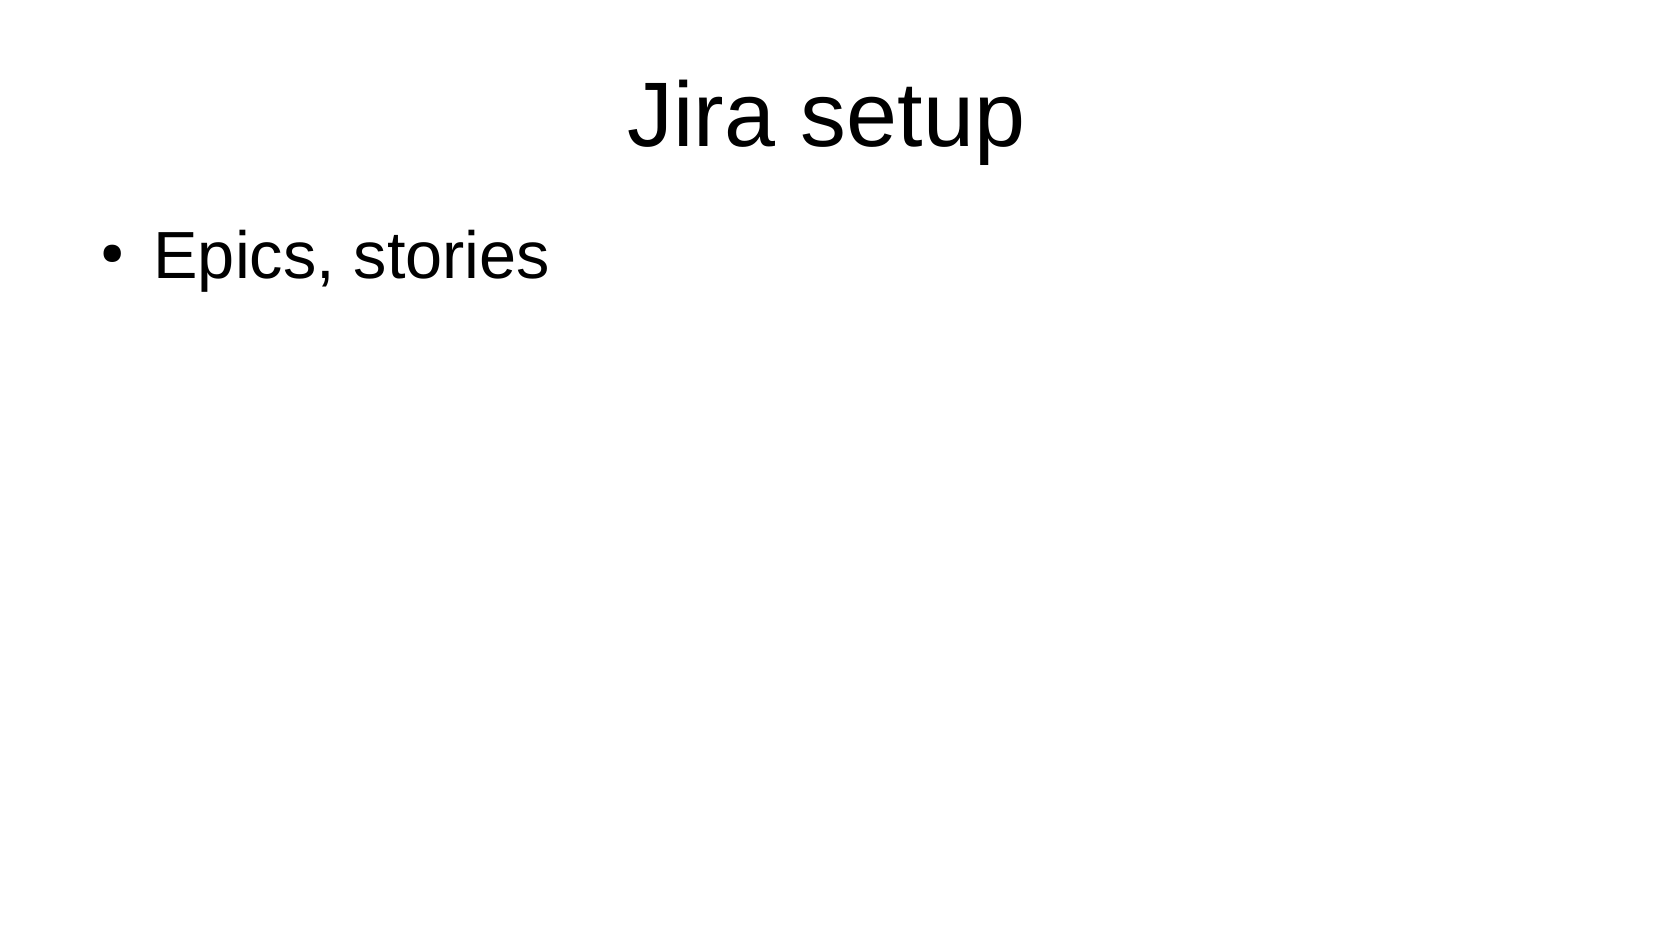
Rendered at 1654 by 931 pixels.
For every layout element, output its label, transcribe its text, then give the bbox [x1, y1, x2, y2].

list Epics, stories [82, 217, 1571, 758]
title Jira setup [82, 37, 1571, 193]
